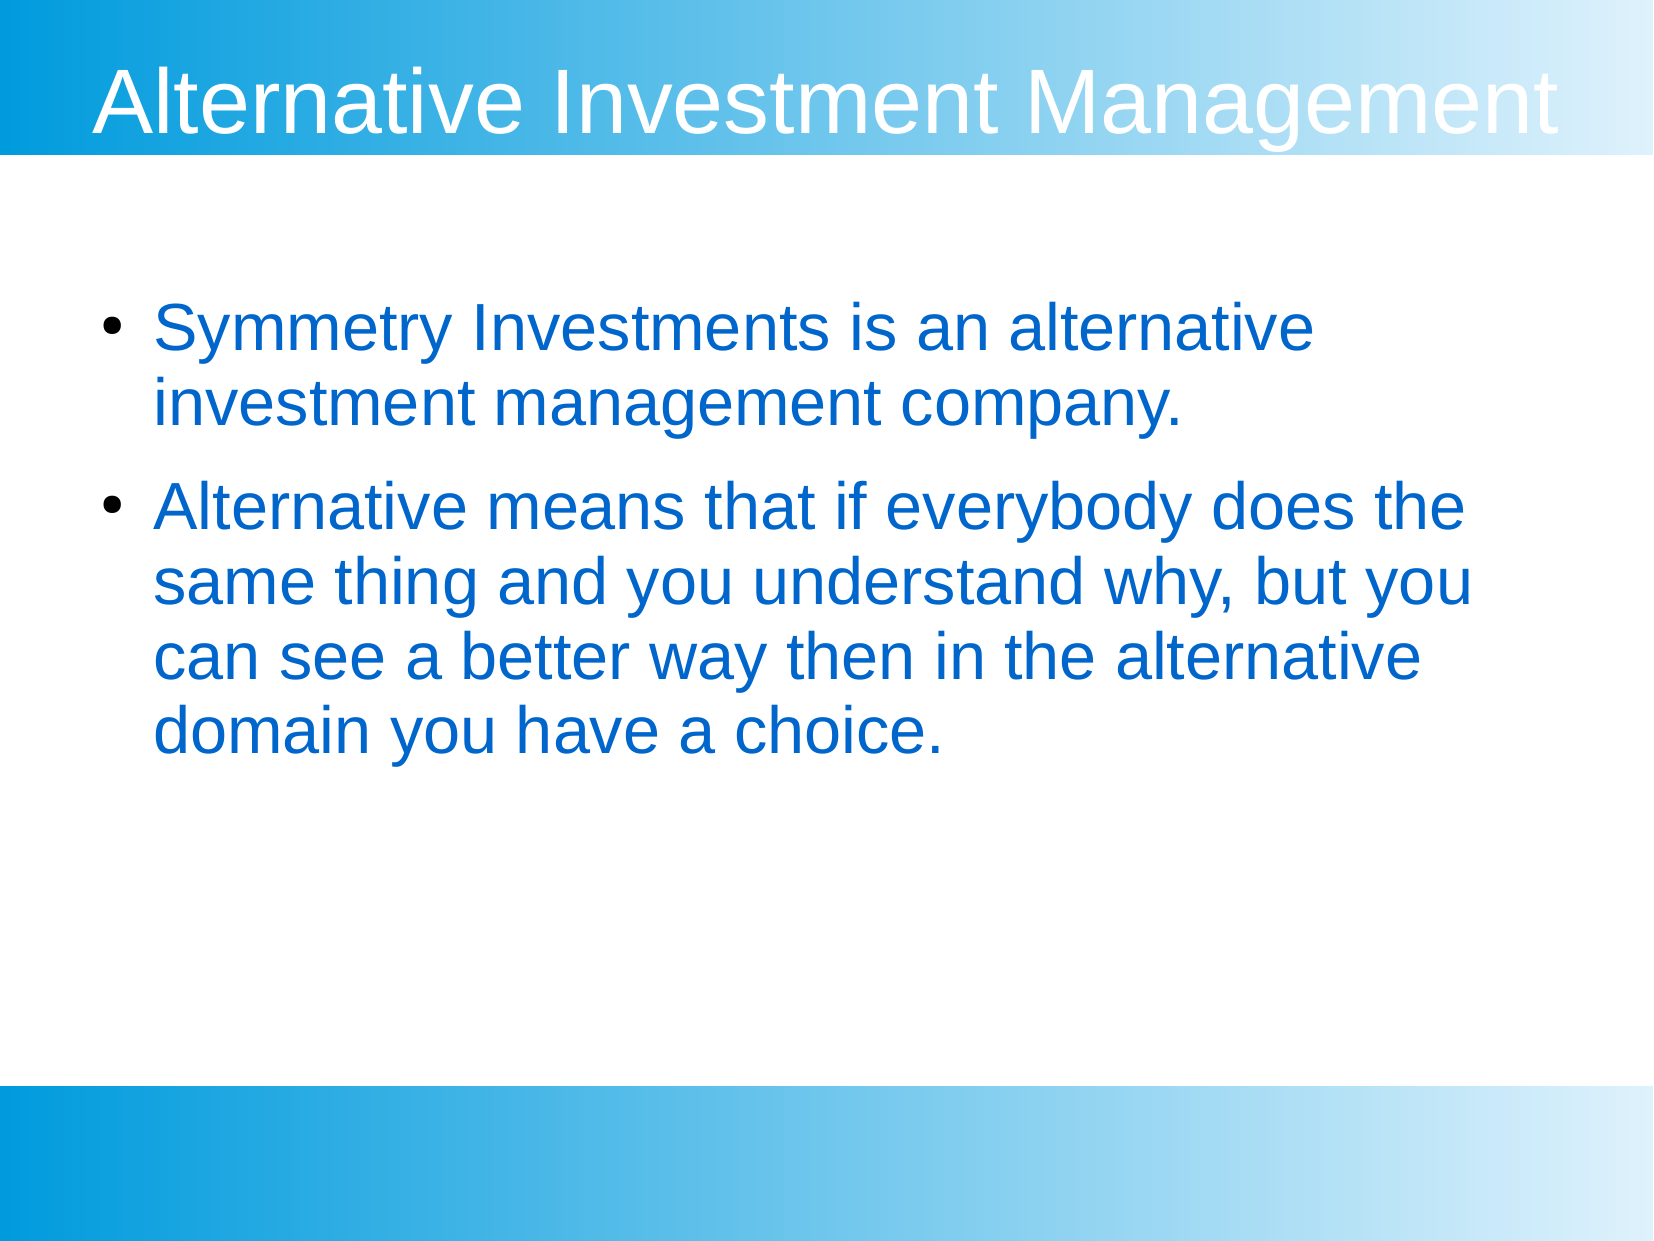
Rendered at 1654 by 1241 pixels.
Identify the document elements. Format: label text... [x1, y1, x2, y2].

title Alternative Investment Management [82, 49, 1571, 155]
list Symmetry Investments is an alternative investment management company. Alternative means that if everybody does the same thing and you understand why, but you can see a better way then in the alternative domain you have a choice. [82, 290, 1571, 1010]
